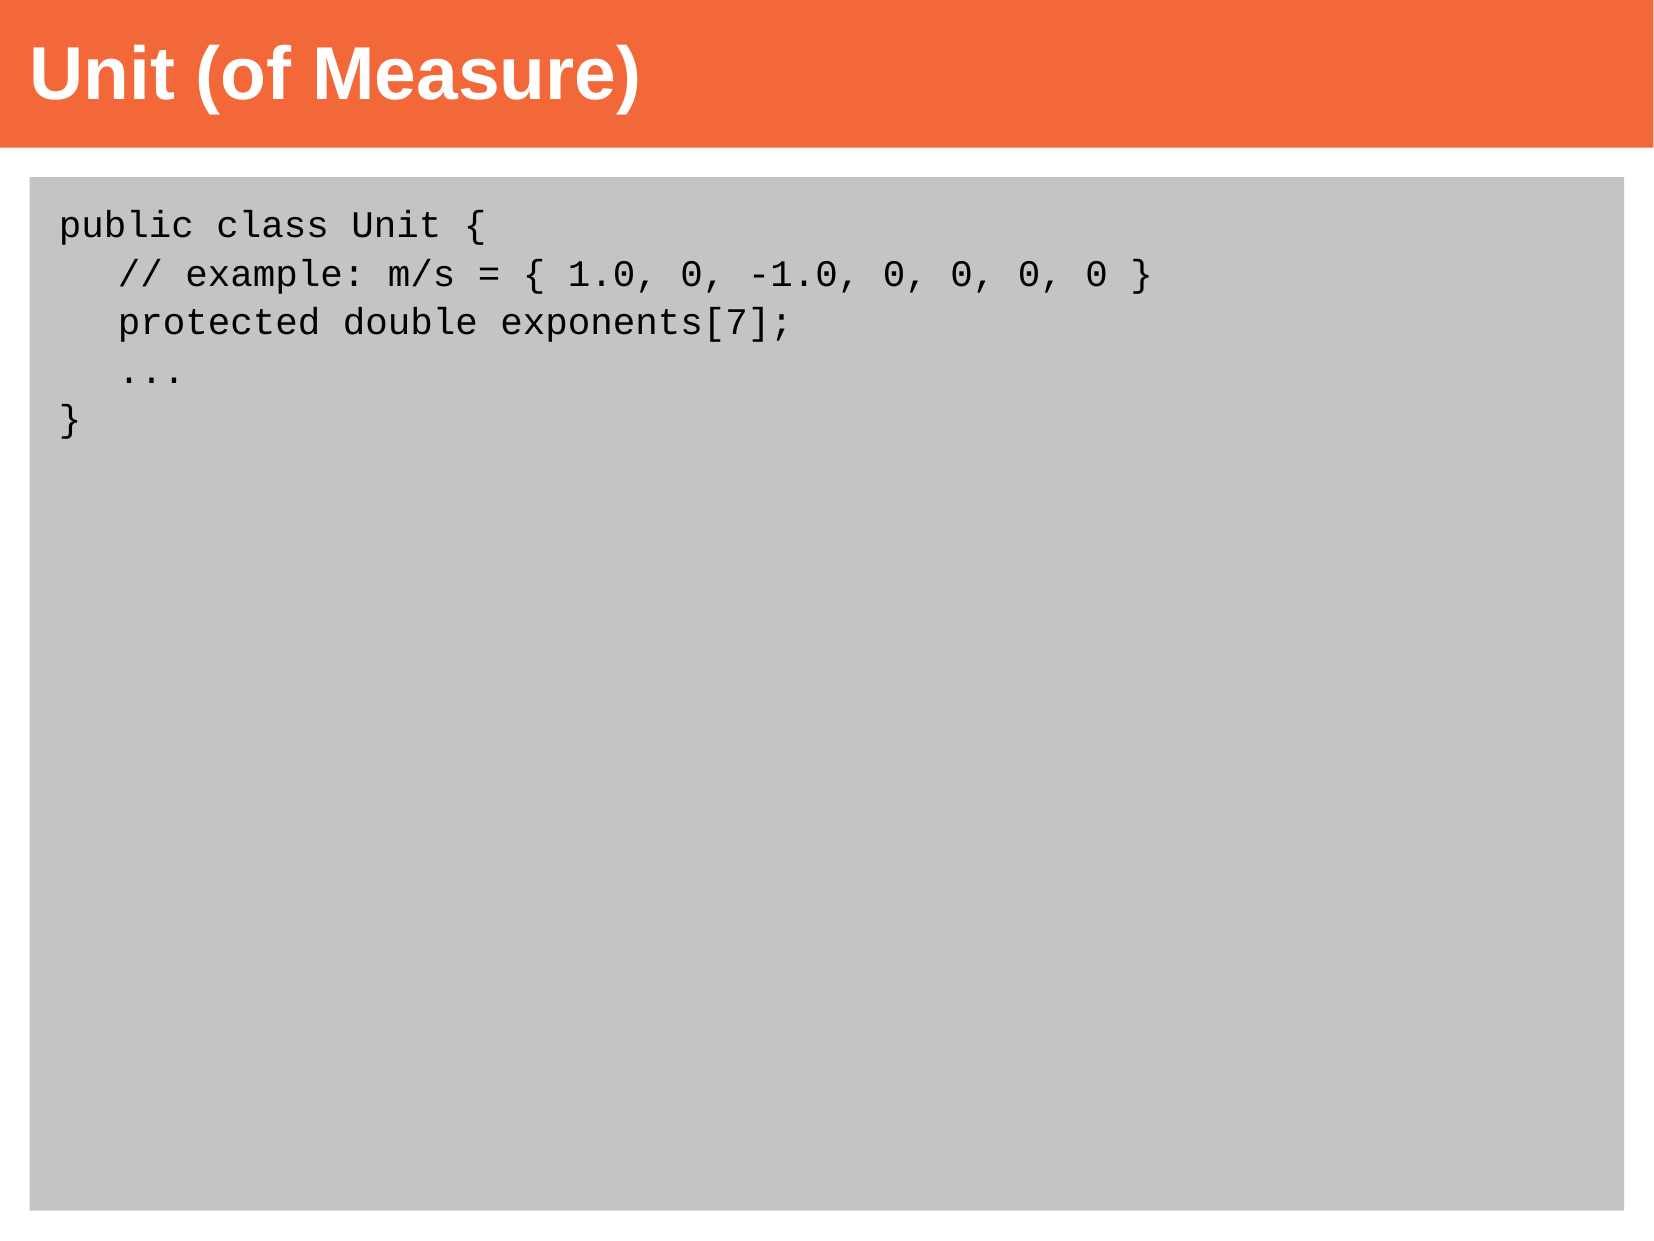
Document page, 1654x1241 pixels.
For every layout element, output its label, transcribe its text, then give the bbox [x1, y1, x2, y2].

title Unit (of Measure) [0, 0, 1654, 148]
list public class Unit { // example: m/s = { 1.0, 0, -1.0, 0, 0, 0, 0 } protected double exponents[7]; ... } [29, 177, 1625, 1211]
